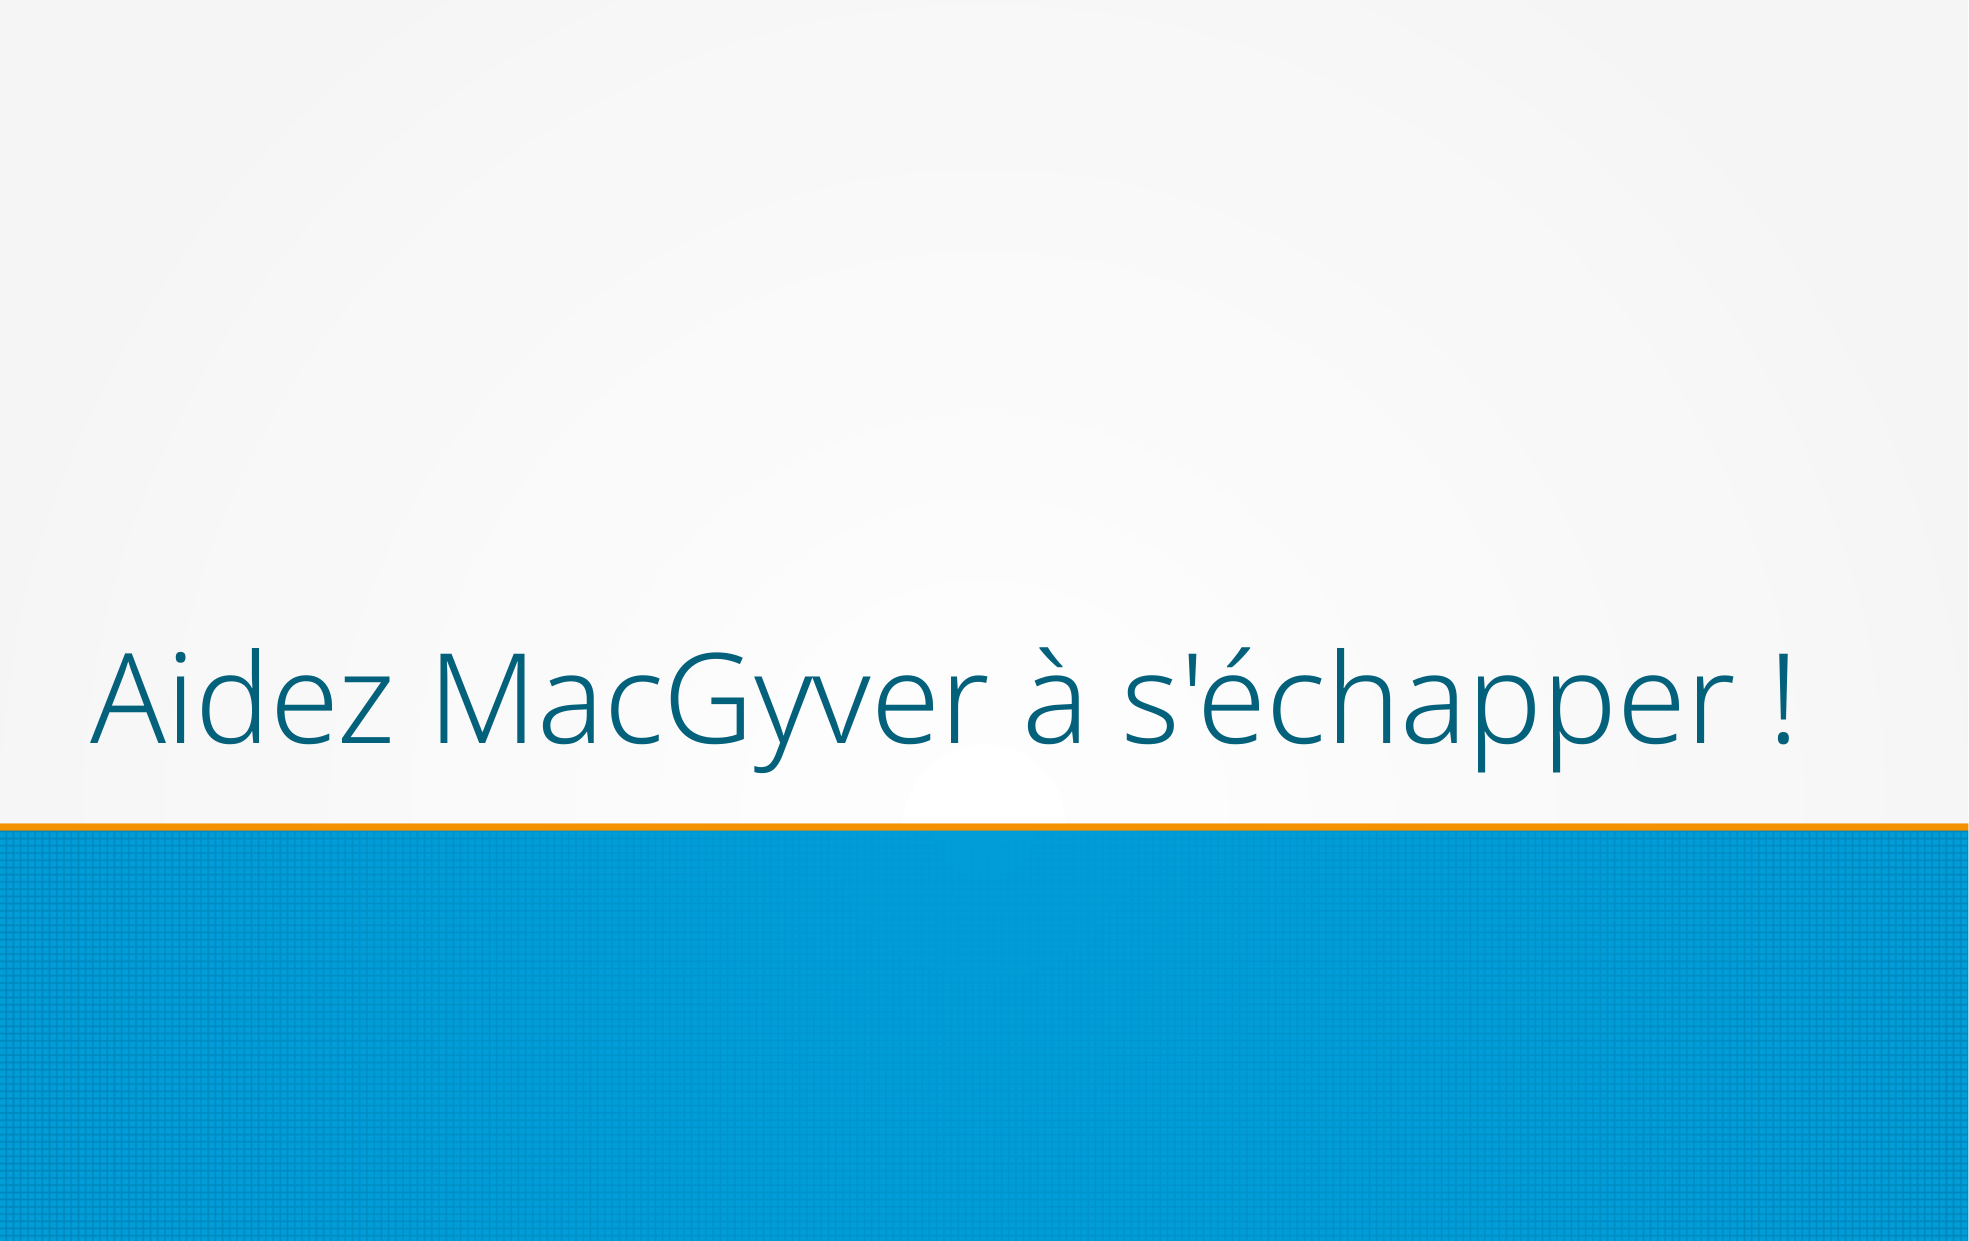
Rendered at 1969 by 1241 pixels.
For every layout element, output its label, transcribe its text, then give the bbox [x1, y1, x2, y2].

title Aidez MacGyver à s'échapper ! [90, 49, 1862, 781]
picture [0, 0, 1969, 830]
